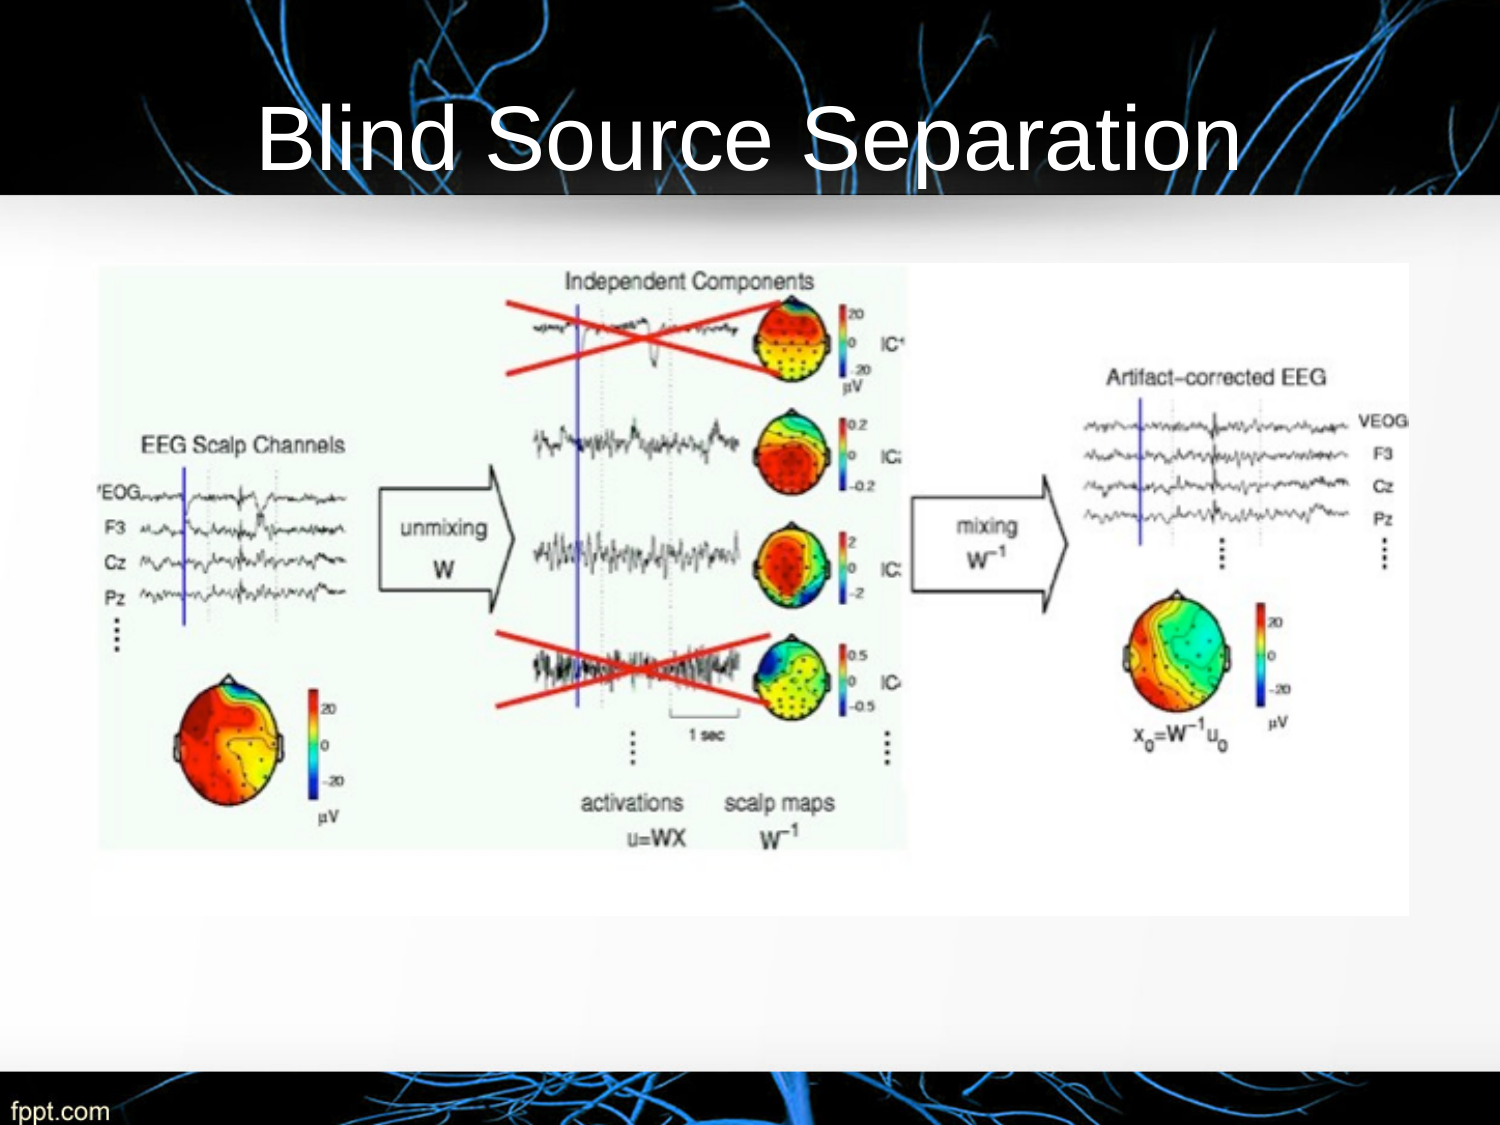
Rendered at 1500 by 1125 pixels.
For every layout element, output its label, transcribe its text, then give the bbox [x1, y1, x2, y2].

title Blind Source Separation [75, 45, 1425, 233]
picture [0, 0, 1500, 1125]
